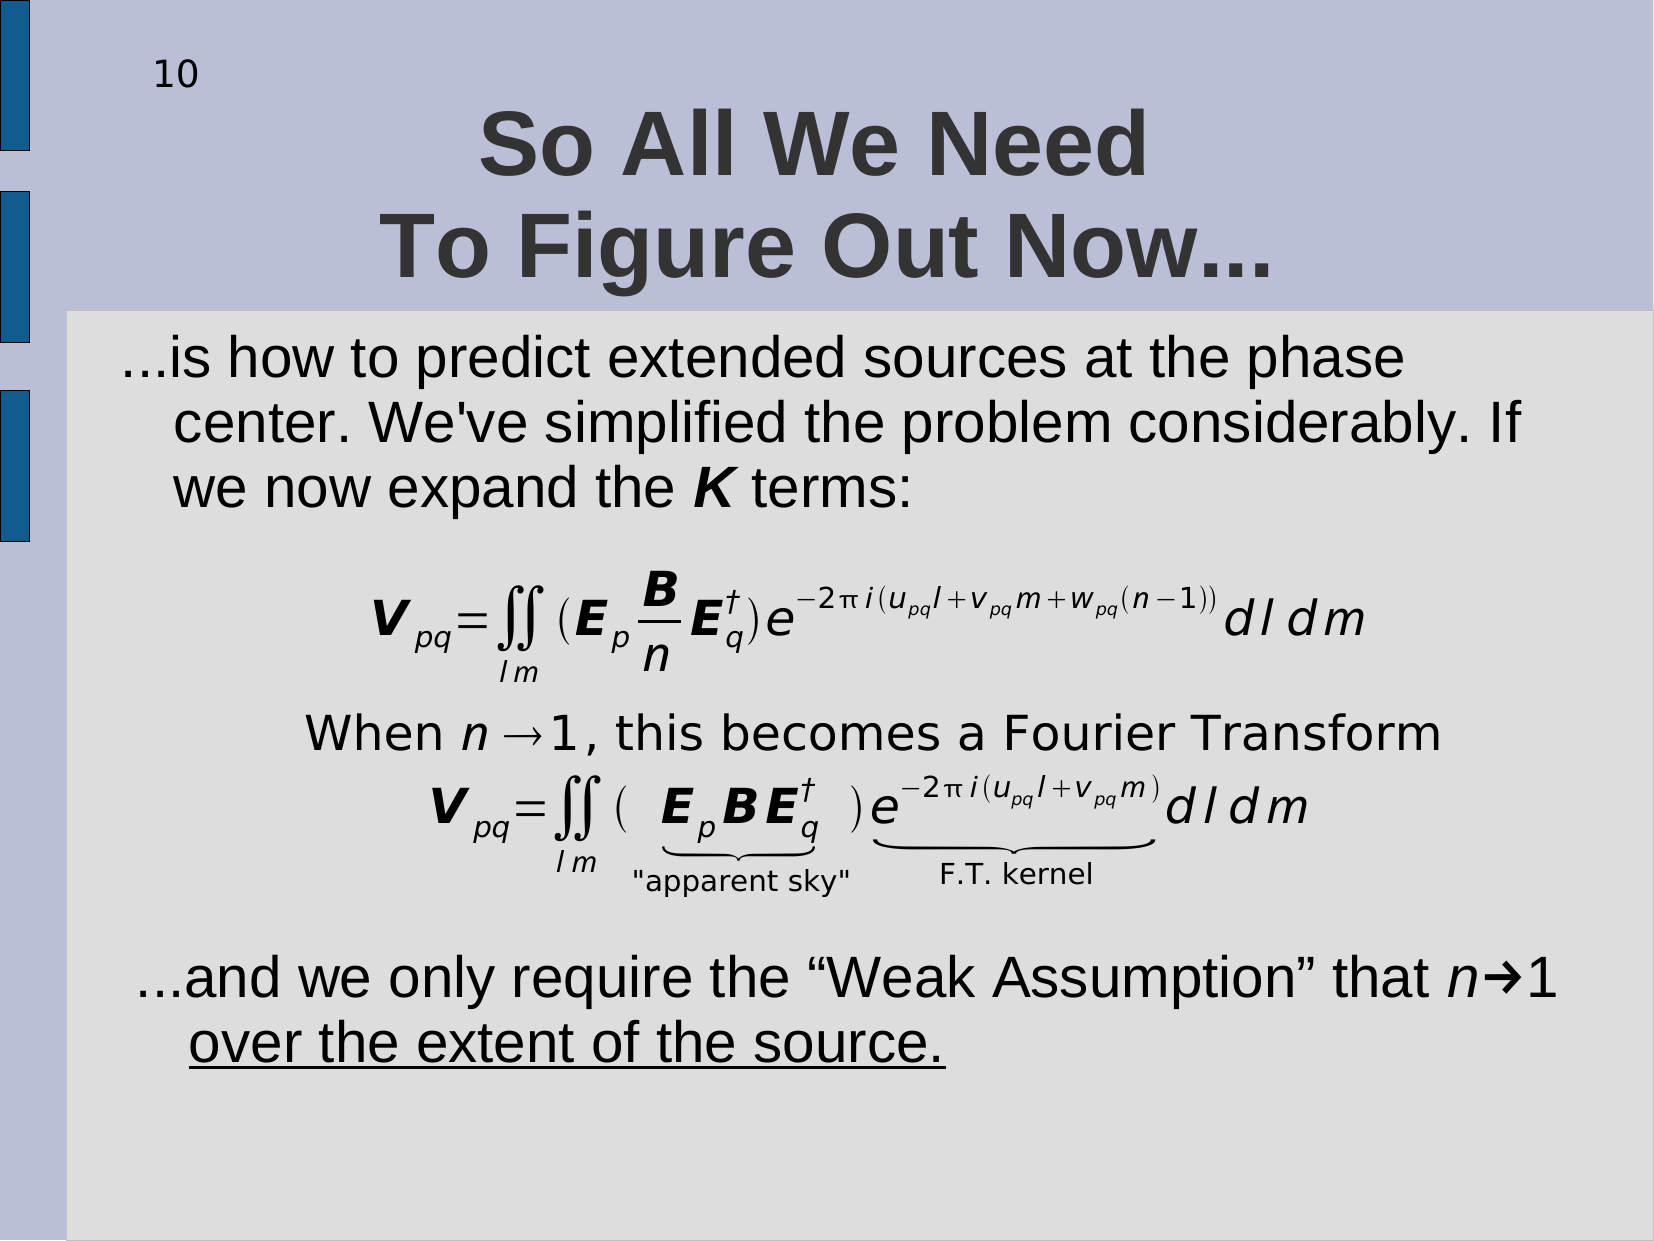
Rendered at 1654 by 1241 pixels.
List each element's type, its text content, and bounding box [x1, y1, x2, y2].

chart [296, 561, 1448, 899]
title So All We Need To Figure Out Now... [121, 87, 1534, 302]
text_box ...is how to predict extended sources at the phase center. We've simplified the problem considerably. If we now expand the K terms: [103, 324, 1595, 532]
text_box ...and we only require the “Weak Assumption” that n→1 over the extent of the source. [118, 944, 1610, 1152]
text_box <number> [139, 45, 374, 119]
